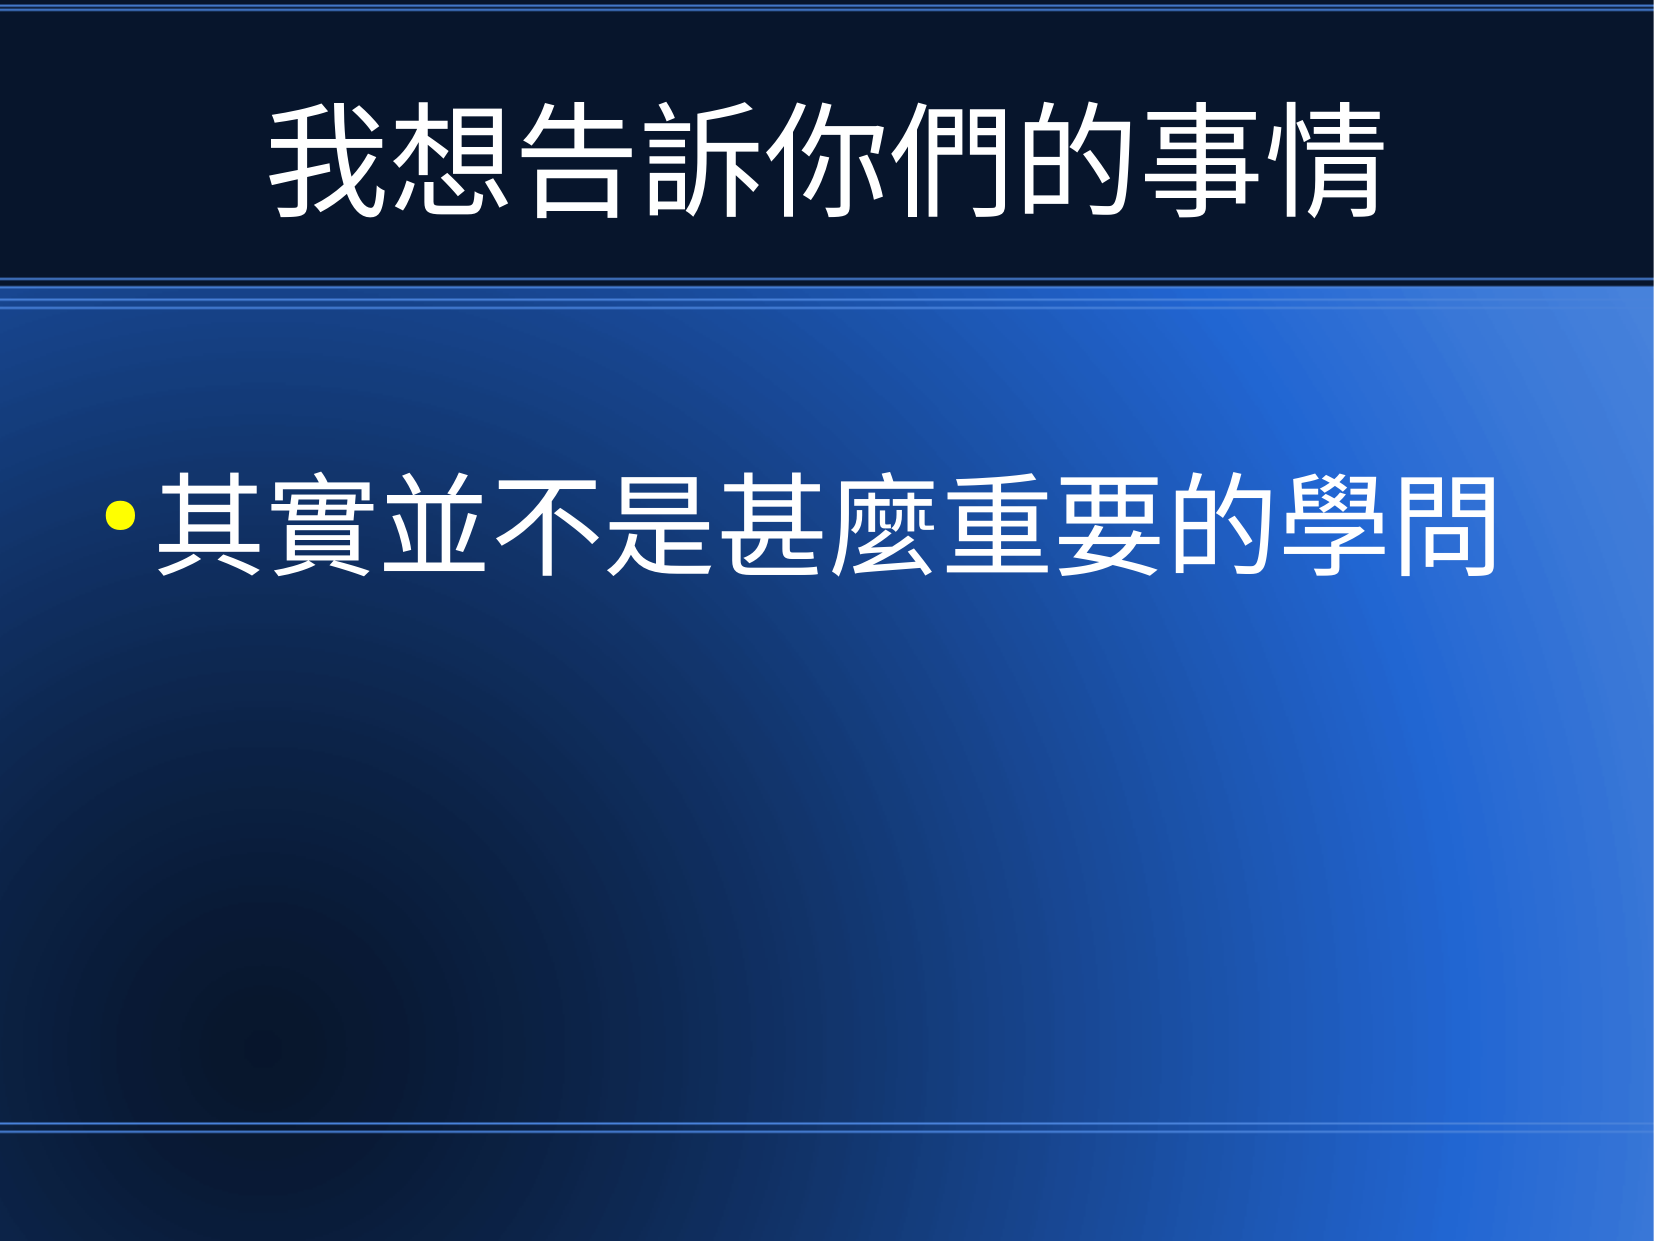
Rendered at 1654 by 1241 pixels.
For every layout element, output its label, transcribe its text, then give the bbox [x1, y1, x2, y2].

list 其實並不是甚麼重要的學問 [82, 355, 1571, 1241]
picture [0, 0, 1654, 1241]
title 我想告訴你們的事情 [82, 49, 1571, 257]
